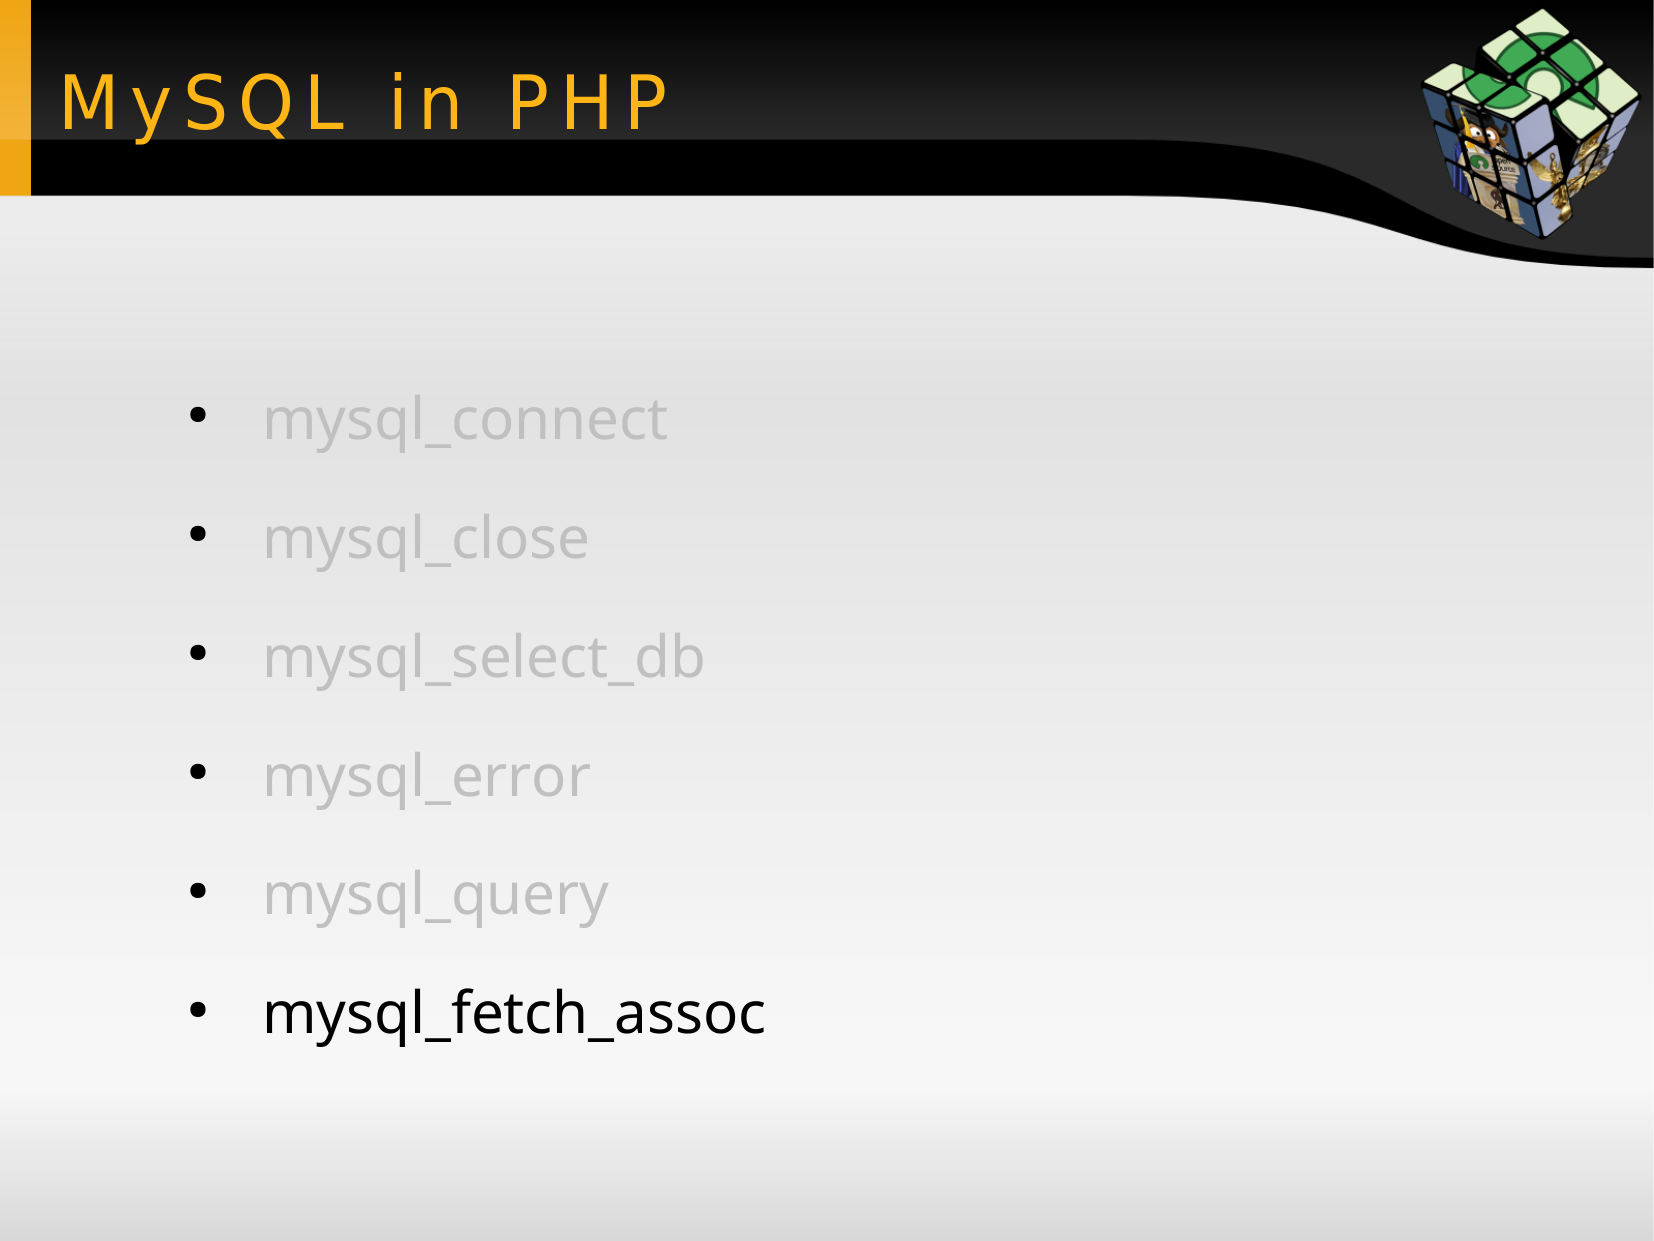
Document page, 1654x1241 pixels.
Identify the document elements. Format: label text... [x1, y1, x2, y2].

title MySQL in PHP [59, 29, 1270, 178]
picture [0, 0, 1654, 1241]
text_box mysql_connect mysql_close mysql_select_db mysql_error mysql_query mysql_fetch_assoc [187, 337, 1534, 1080]
